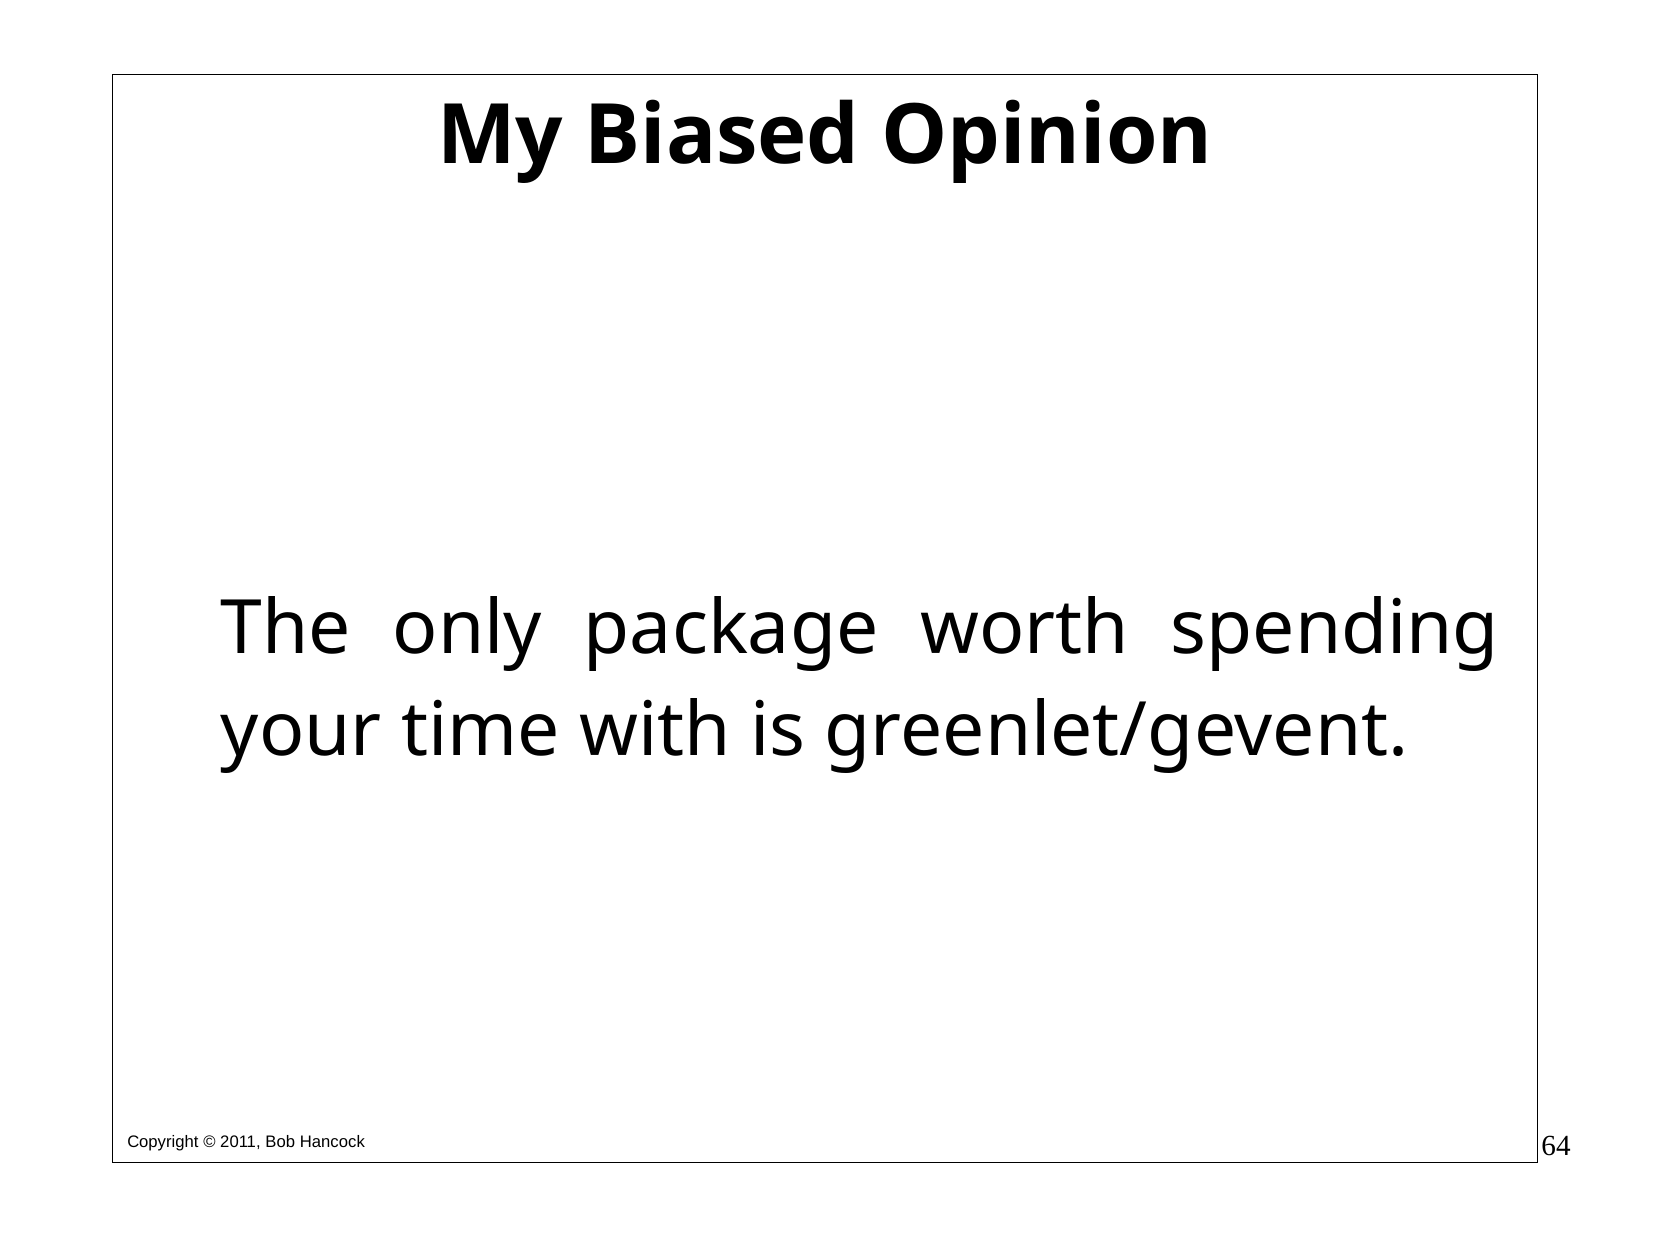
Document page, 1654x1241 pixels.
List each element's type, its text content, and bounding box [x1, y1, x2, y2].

text_box Copyright © 2011, Bob Hancock [112, 1125, 381, 1159]
list The only package worth spending your time with is greenlet/gevent. [150, 262, 1501, 1126]
title My Biased Opinion [112, 75, 1538, 188]
